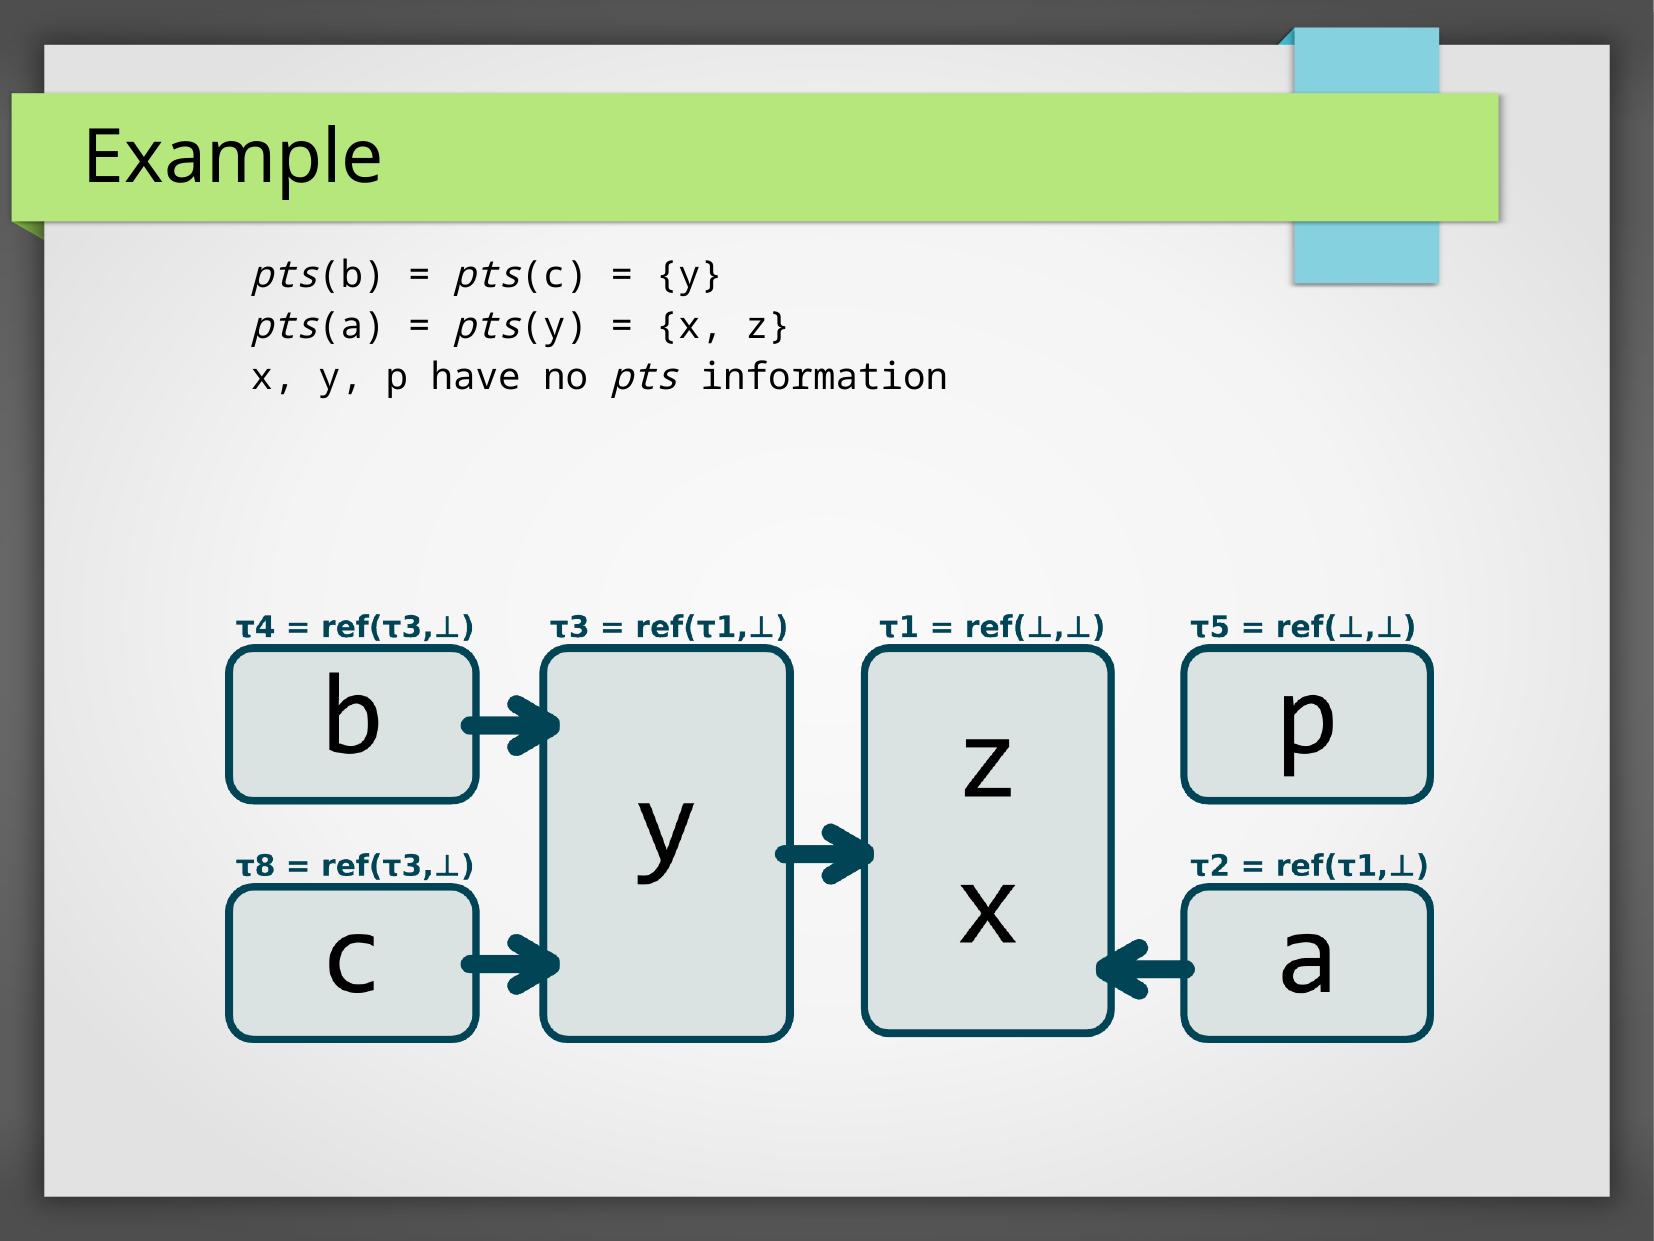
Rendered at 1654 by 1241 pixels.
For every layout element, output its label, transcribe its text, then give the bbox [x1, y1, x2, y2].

text_box pts(b) = pts(c) = {y} pts(a) = pts(y) = {x, z} x, y, p have no pts information [165, 240, 1261, 505]
picture [0, 0, 1654, 1241]
title Example [82, 94, 1264, 213]
